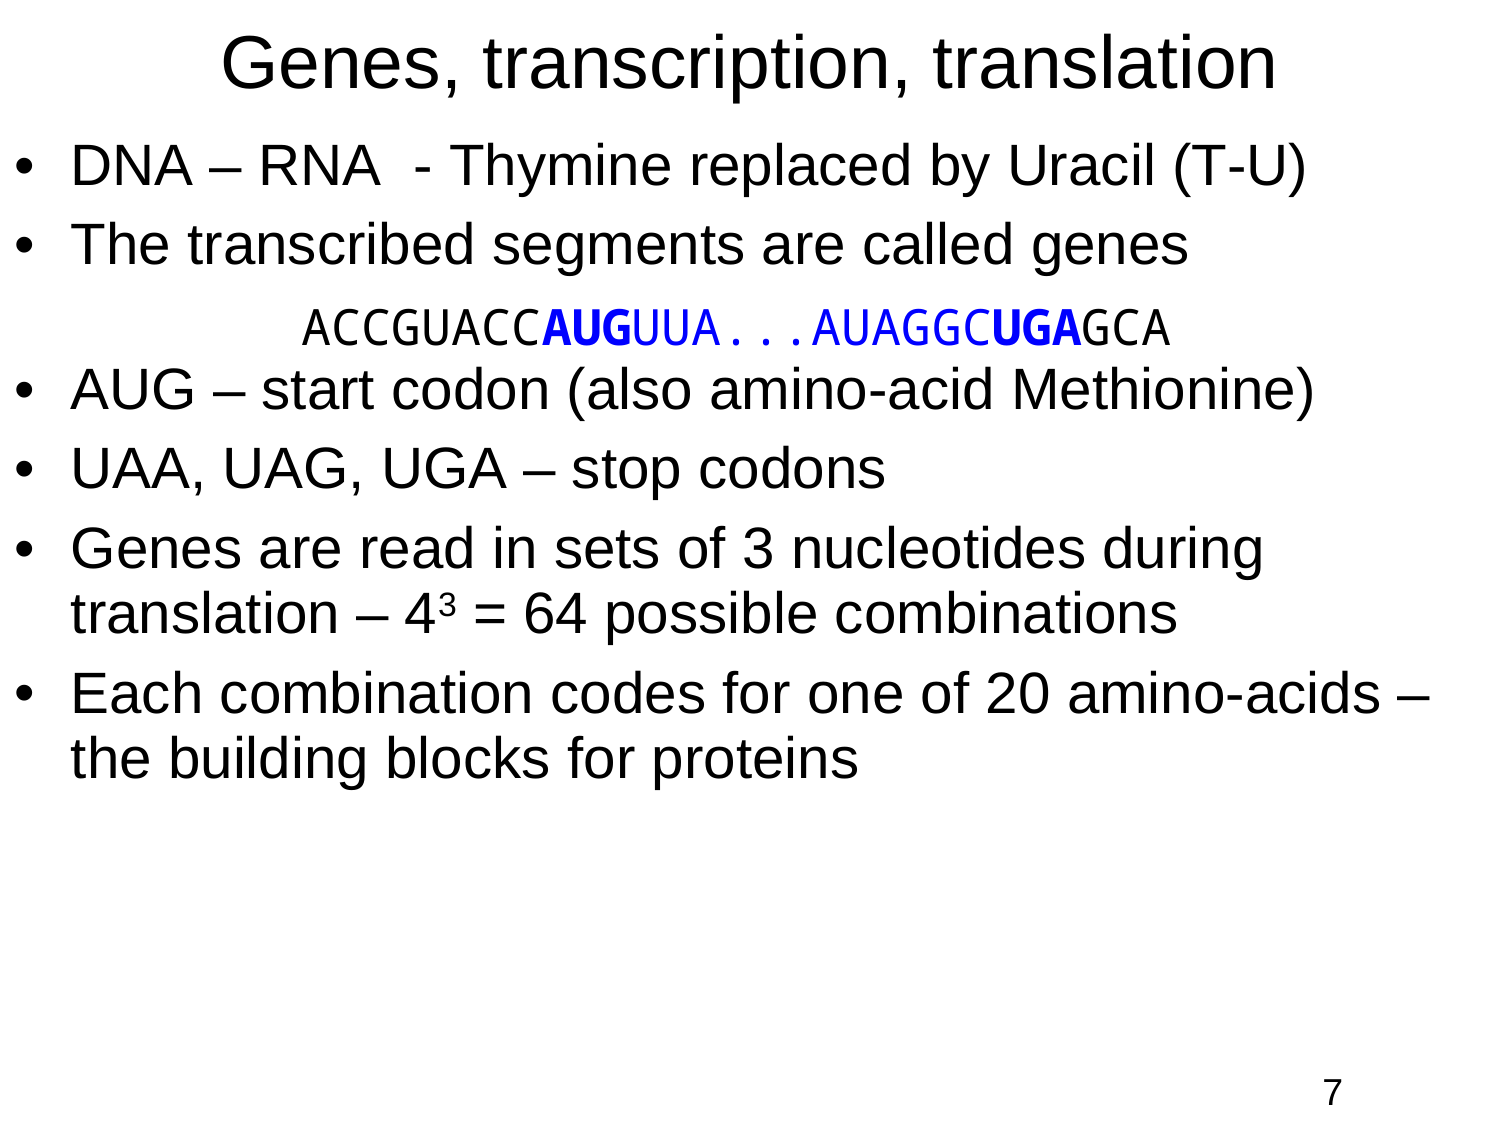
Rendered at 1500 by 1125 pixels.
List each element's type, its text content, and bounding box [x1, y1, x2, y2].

list DNA – RNA - Thymine replaced by Uracil (T-U) The transcribed segments are called genes AUG – start codon (also amino-acid Methionine) UAA, UAG, UGA – stop codons Genes are read in sets of 3 nucleotides during translation – 43 = 64 possible combinations Each combination codes for one of 20 amino-acids – the building blocks for proteins [0, 124, 1500, 1125]
text_box ACCGUACCAUGUUA...AUAGGCUGAGCA [287, 287, 1187, 364]
title Genes, transcription, translation [0, 12, 1500, 113]
